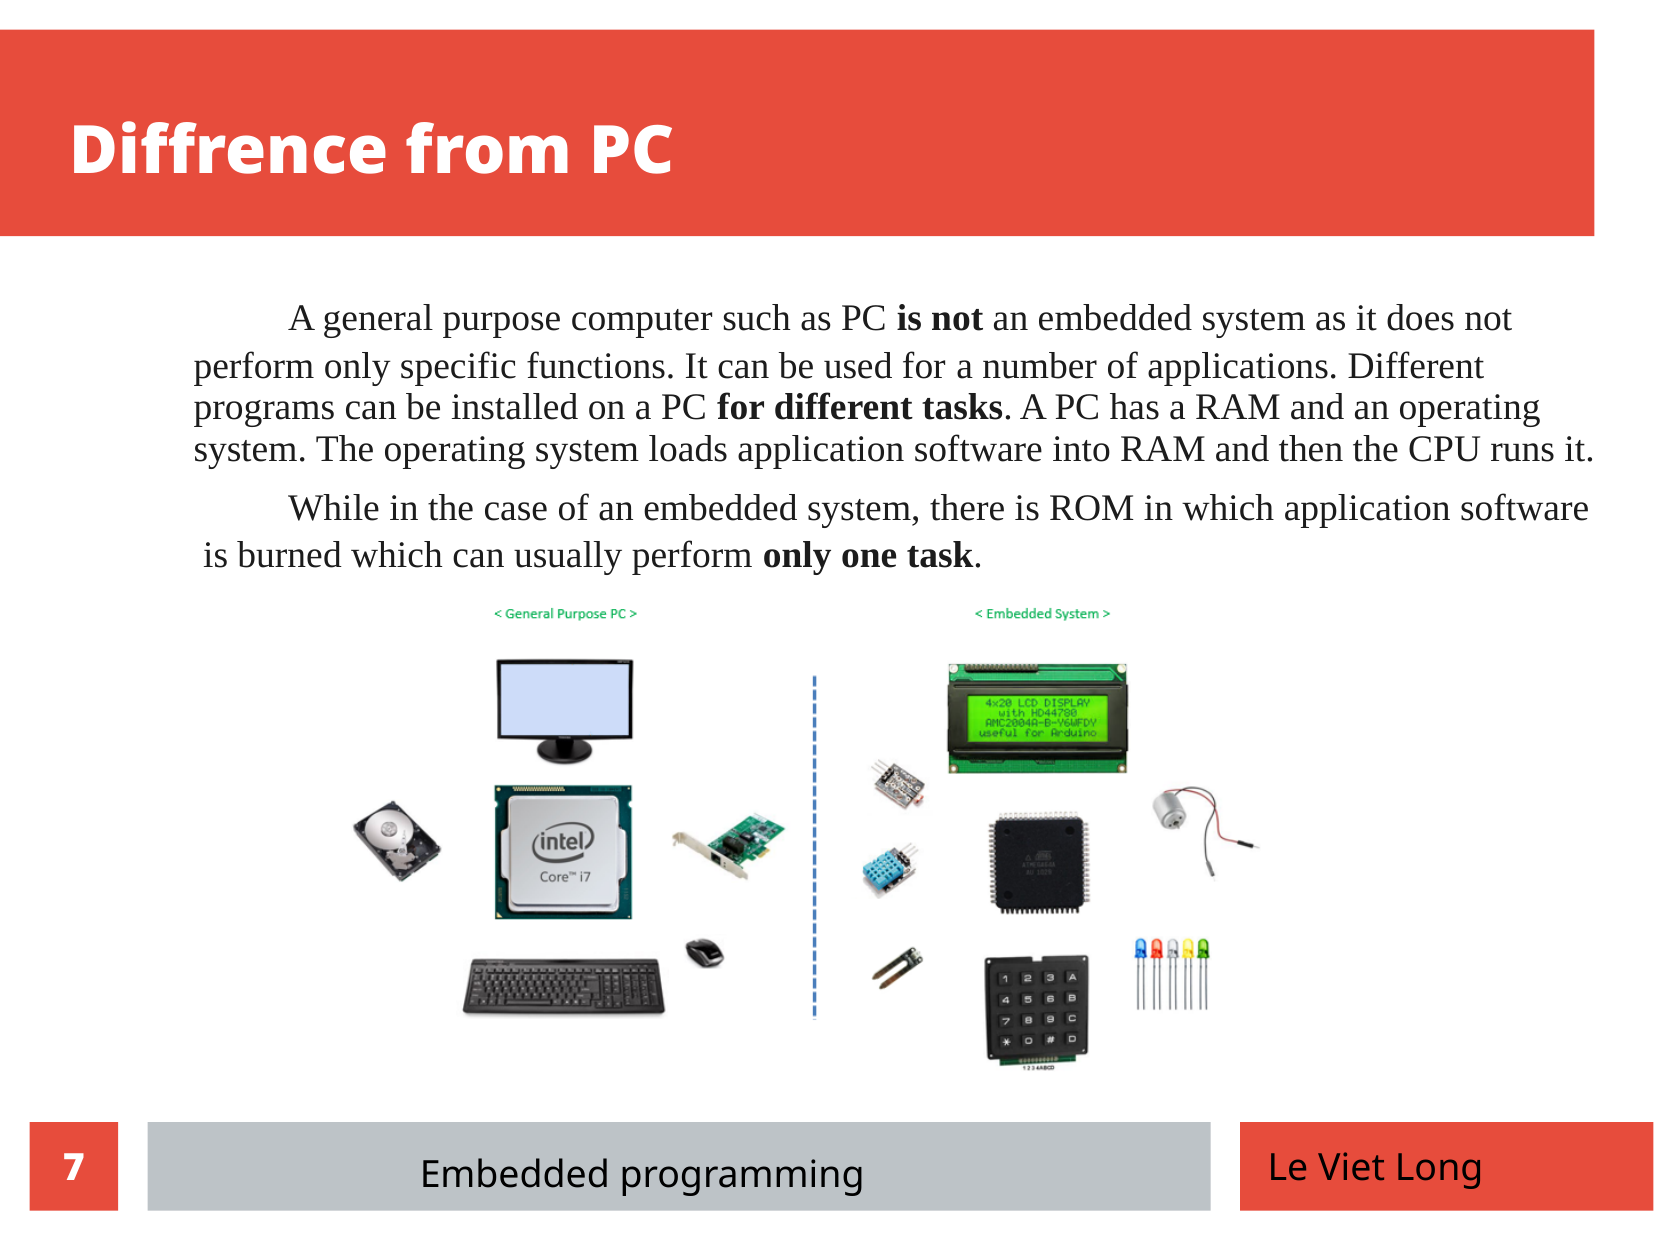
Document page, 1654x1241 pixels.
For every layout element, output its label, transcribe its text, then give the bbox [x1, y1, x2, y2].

title Diffrence from PC [69, 45, 1606, 193]
text_box Embedded programming [405, 1140, 1021, 1199]
list A general purpose computer such as PC is not an embedded system as it does not perform only specific functions. It can be used for a number of applications. Different programs can be installed on a PC for different tasks. A PC has a RAM and an operating system. The operating system loads application software into RAM and then the CPU runs it. While in the case of an embedded system, there is ROM in which application software is burned which can usually perform only one task. [99, 297, 1606, 1066]
text_box Le Viet Long [1252, 1132, 1538, 1192]
picture [350, 584, 1261, 1083]
